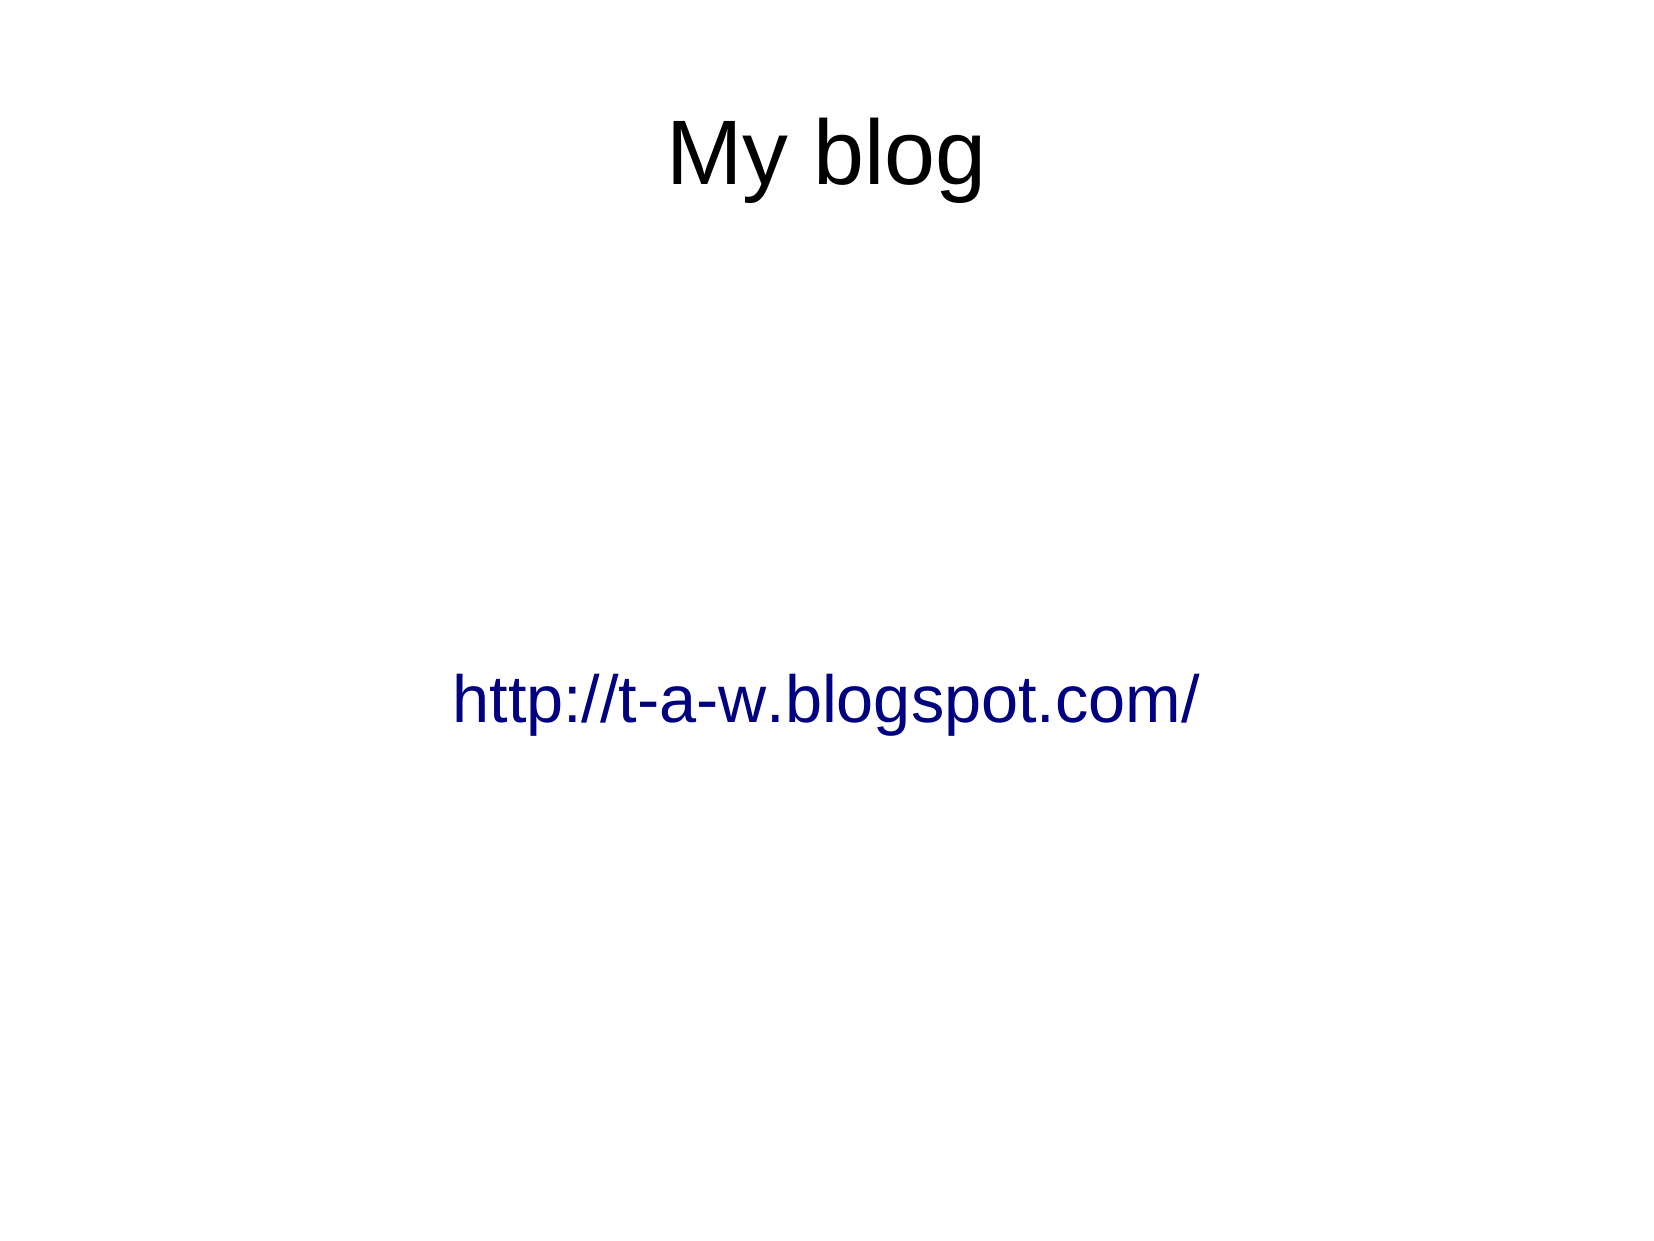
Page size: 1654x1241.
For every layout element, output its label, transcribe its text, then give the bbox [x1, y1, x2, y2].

title My blog [82, 49, 1571, 257]
subtitle http://t-a-w.blogspot.com/ [82, 290, 1571, 1109]
